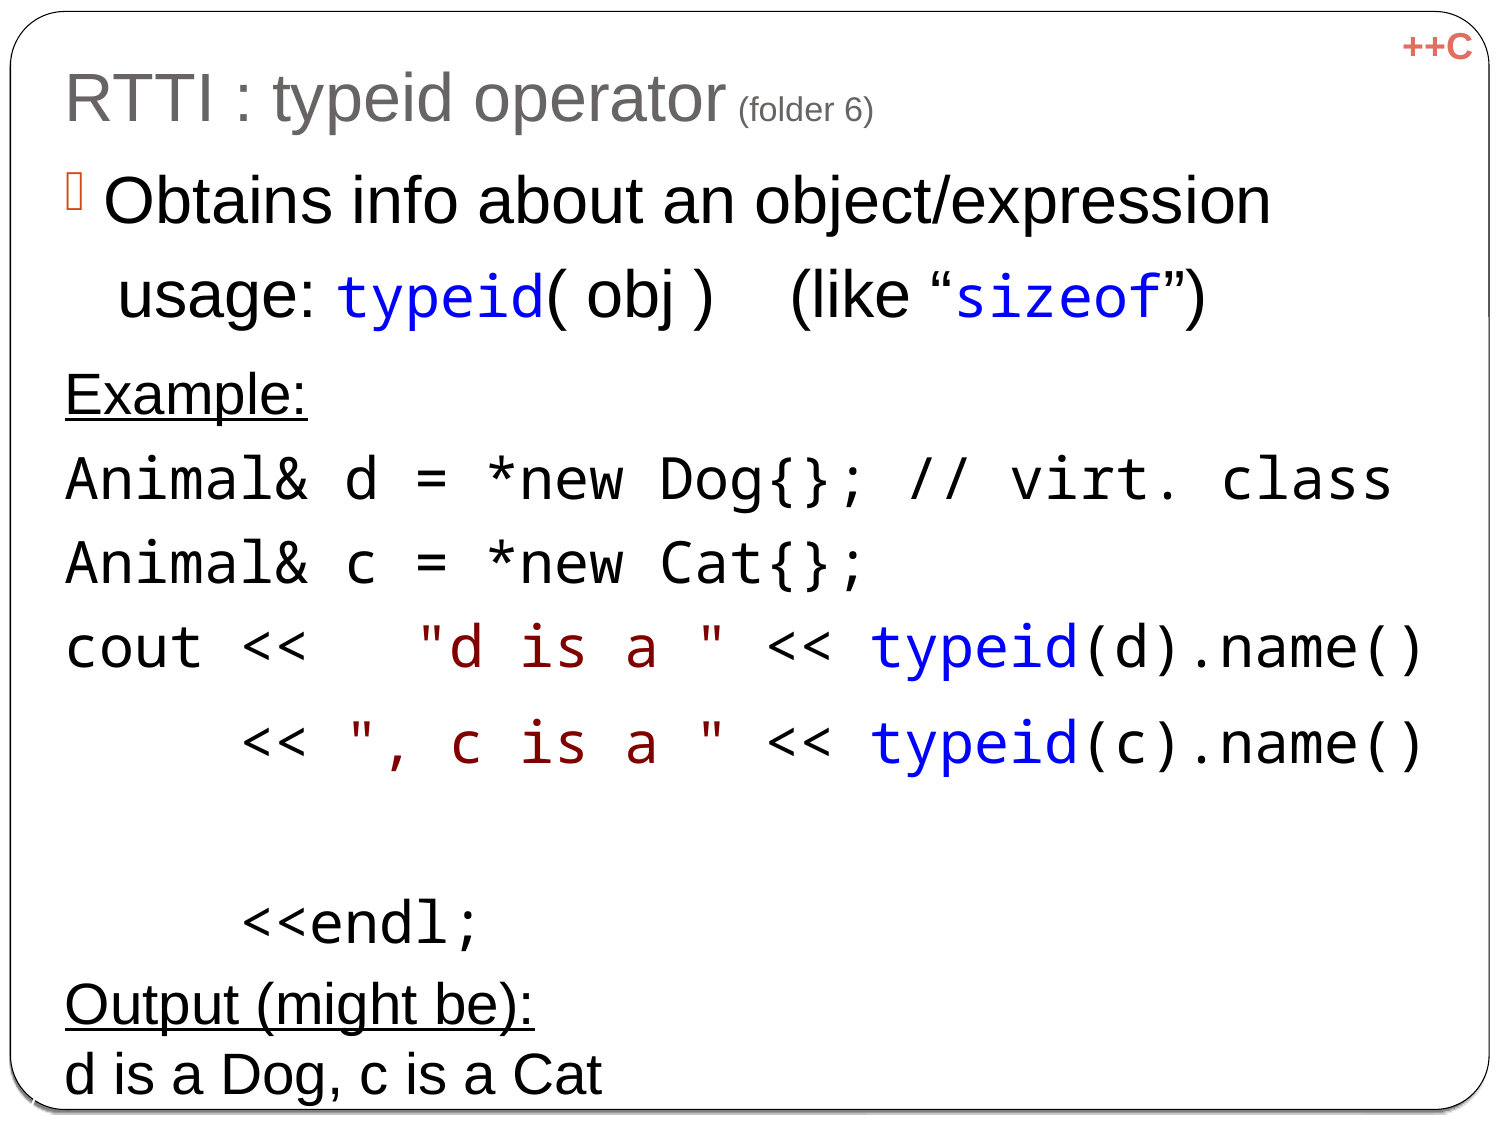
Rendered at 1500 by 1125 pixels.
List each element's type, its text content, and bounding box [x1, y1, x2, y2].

slide_number <number> [0, 1074, 50, 1125]
list Obtains info about an object/expression usage: typeid( obj ) (like “sizeof”) Example: Animal& d = *new Dog{}; // virt. class Animal& c = *new Cat{}; cout << "d is a " << typeid(d).name() << ", c is a " << typeid(c).name() <<endl; Output (might be): d is a Dog, c is a Cat [50, 149, 1450, 1088]
title RTTI : typeid operator (folder 6) [50, 45, 1450, 149]
